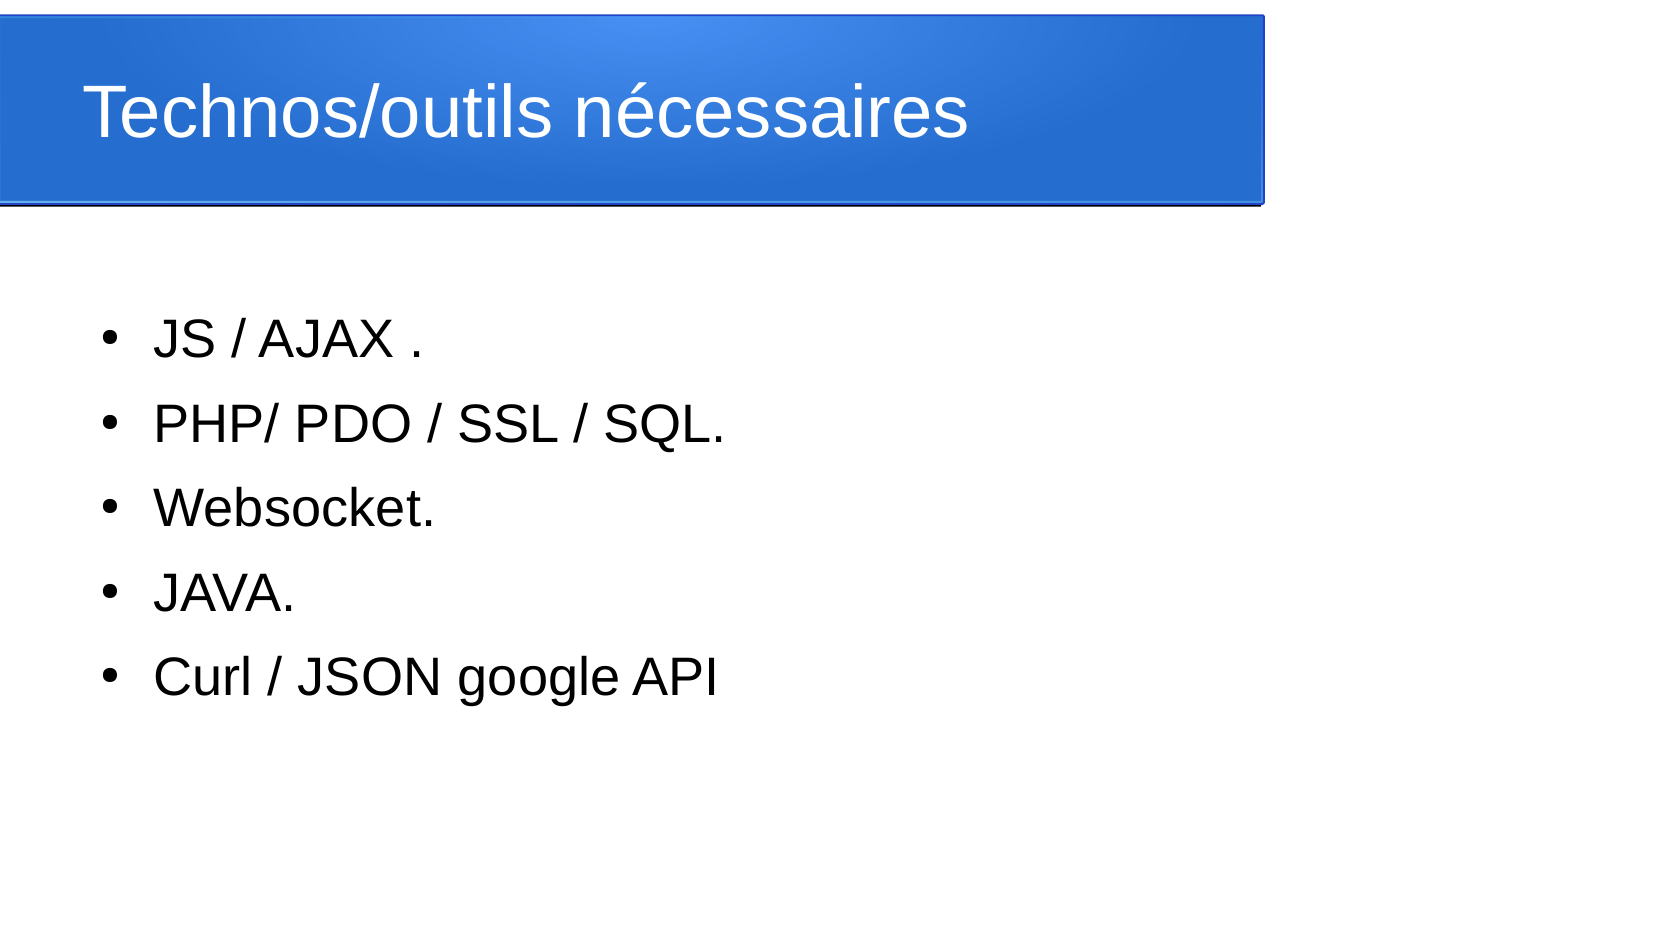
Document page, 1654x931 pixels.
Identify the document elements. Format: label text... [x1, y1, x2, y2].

list JS / AJAX . PHP/ PDO / SSL / SQL. Websocket. JAVA. Curl / JSON google API [82, 224, 1571, 764]
title Technos/outils nécessaires [82, 35, 1235, 189]
